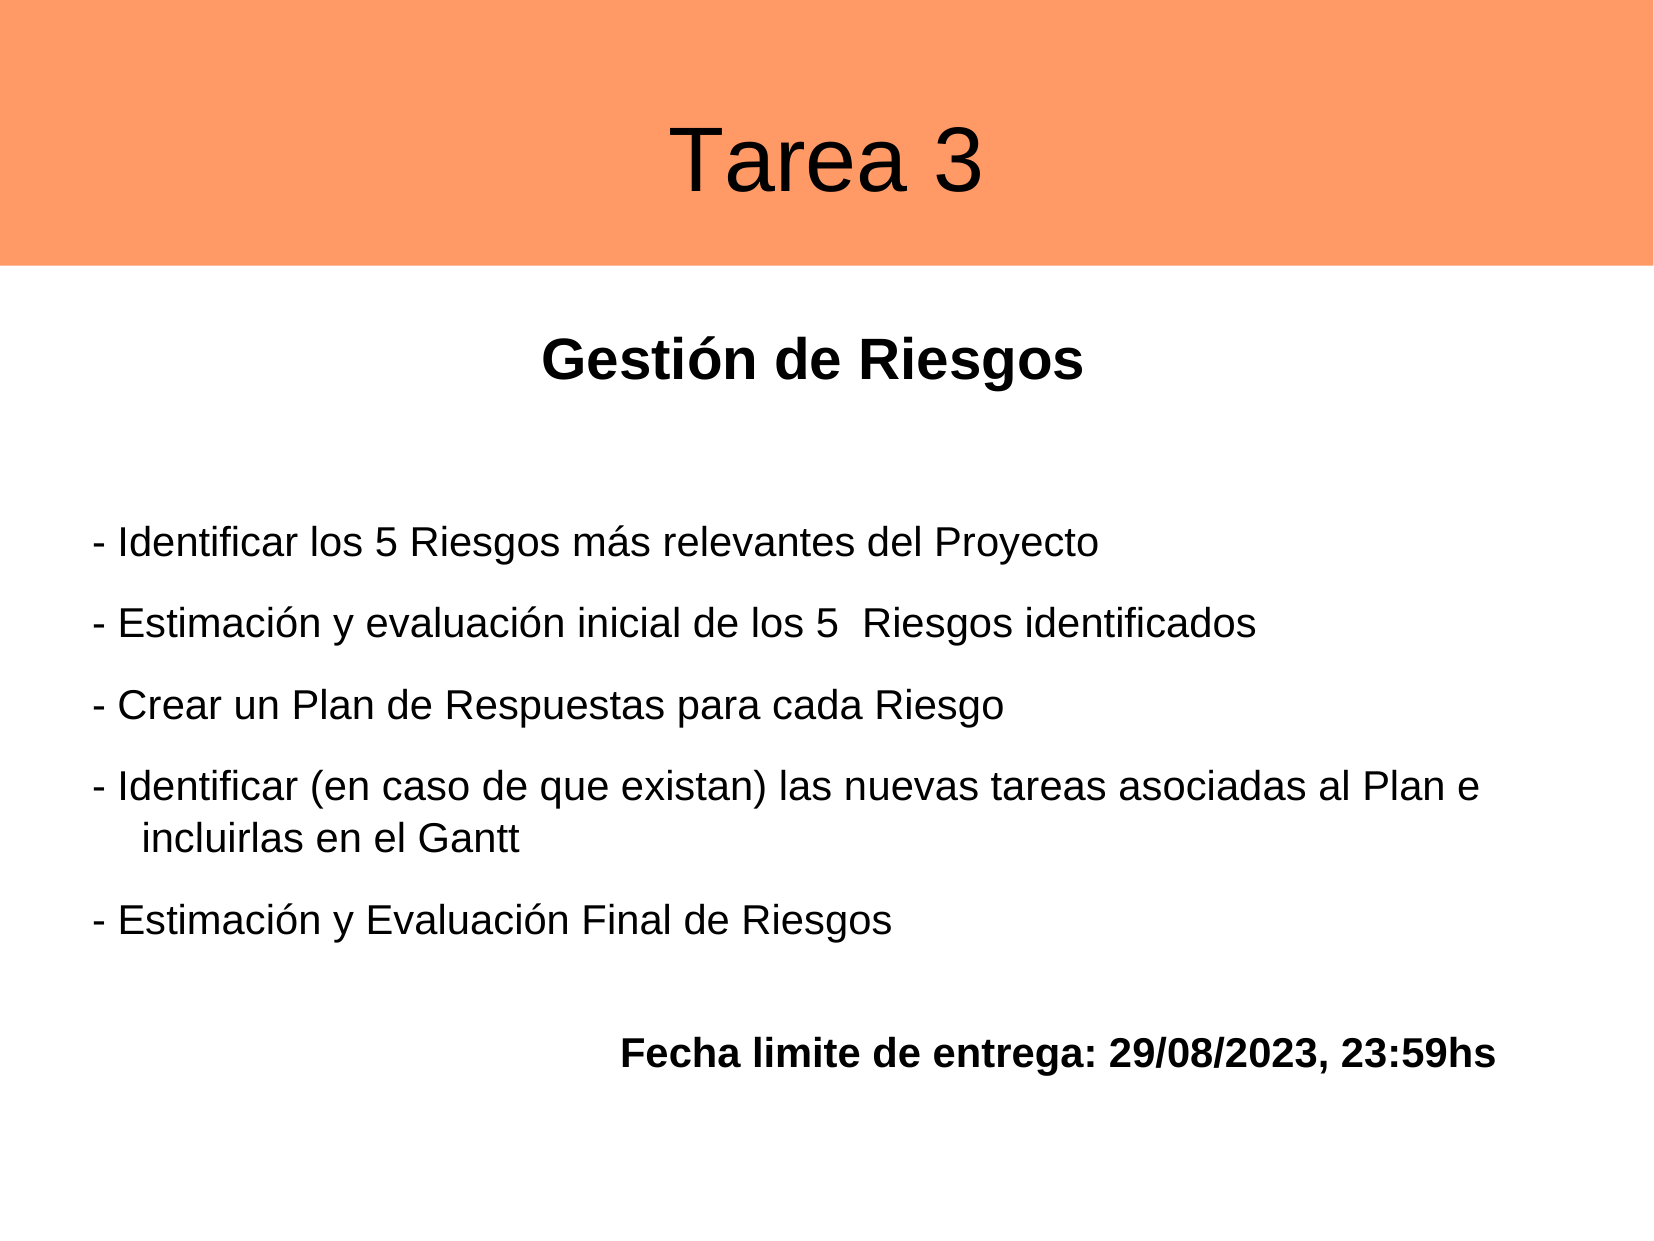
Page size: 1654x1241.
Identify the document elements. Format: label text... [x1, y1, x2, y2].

text_box [0, 0, 1654, 266]
text_box - Identificar los 5 Riesgos más relevantes del Proyecto - Estimación y evaluación inicial de los 5 Riesgos identificados - Crear un Plan de Respuestas para cada Riesgo - Identificar (en caso de que existan) las nuevas tareas asociadas al Plan e incluirlas en el Gantt - Estimación y Evaluación Final de Riesgos Fecha limite de entrega: 29/08/2023, 23:59hs [70, 425, 1512, 1218]
text_box Gestión de Riesgos [23, 301, 1618, 1241]
text_box Tarea 3 [82, 56, 1571, 249]
